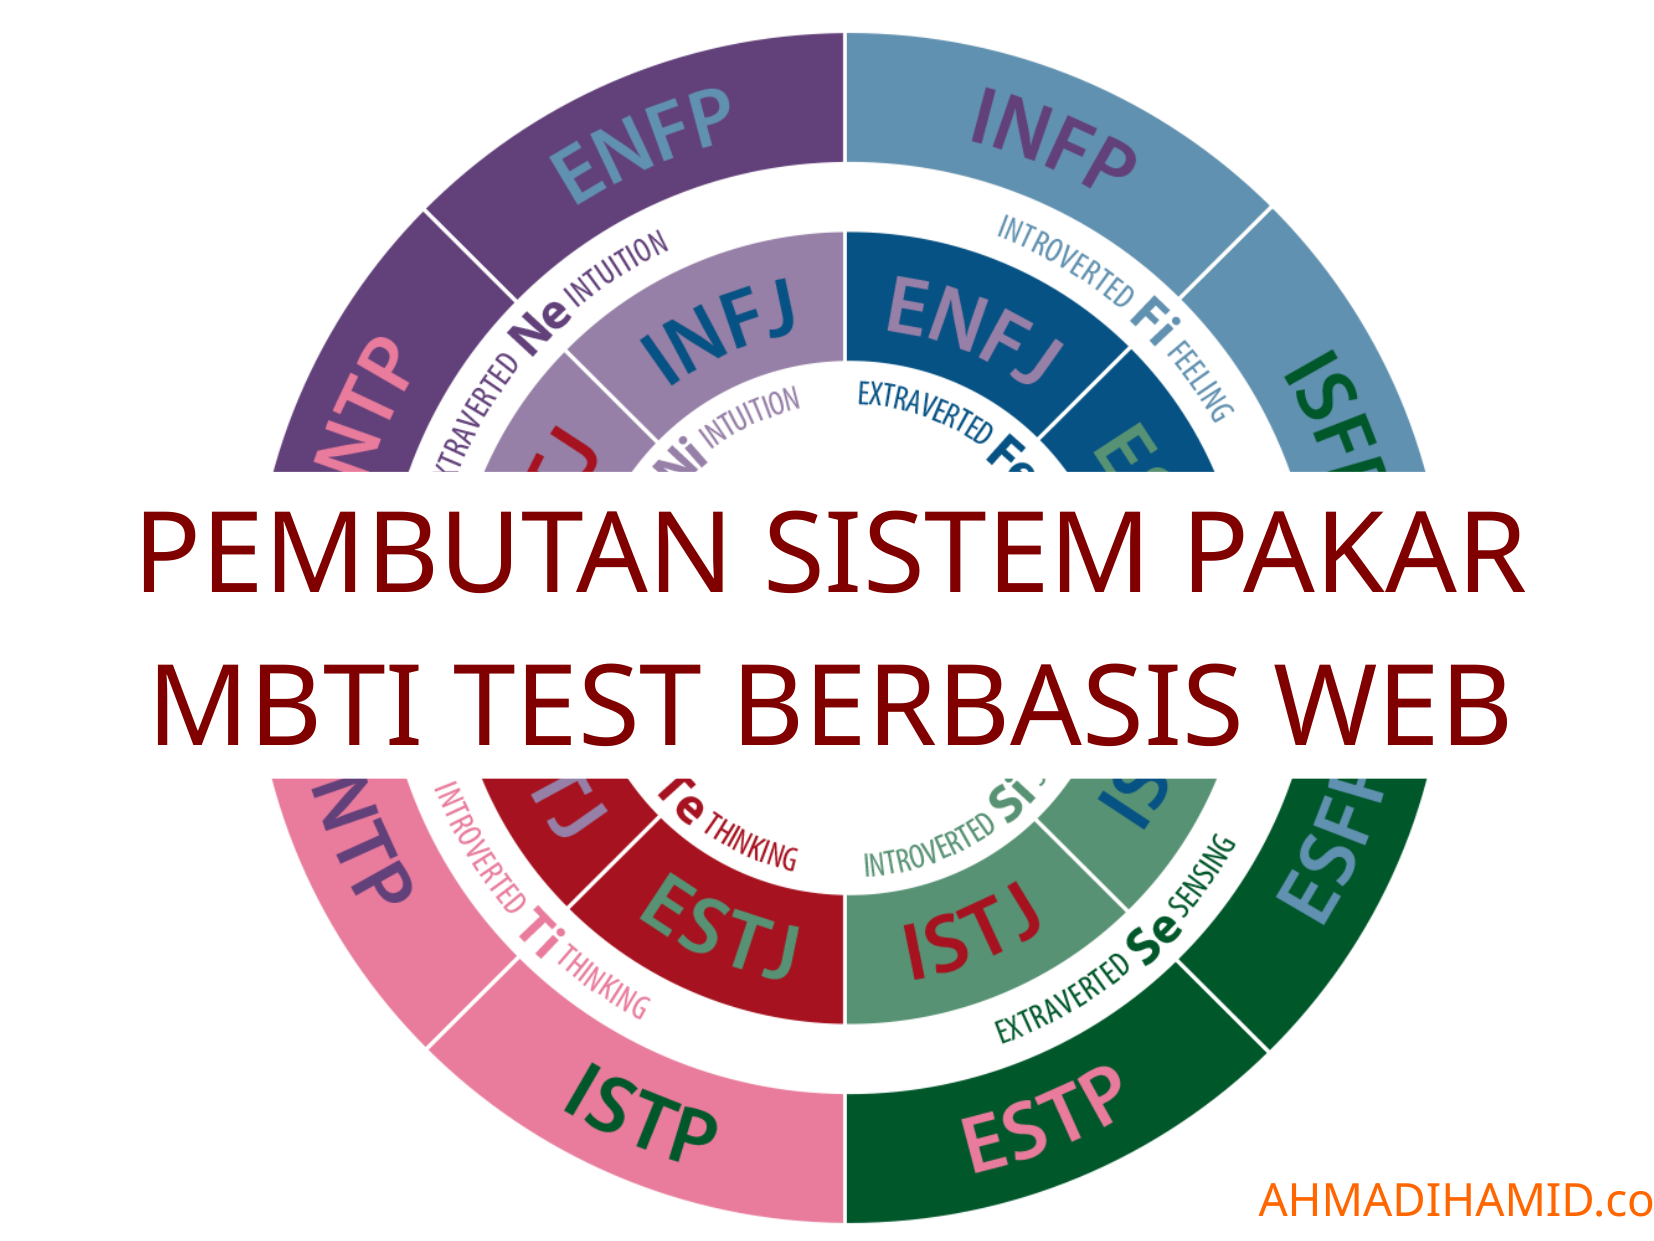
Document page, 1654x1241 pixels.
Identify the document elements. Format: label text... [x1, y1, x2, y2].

picture [229, 779, 1470, 1241]
picture [229, 7, 1470, 471]
text_box AHMADIHAMID.com [1243, 1160, 1646, 1235]
title PEMBUTAN SISTEM PAKAR MBTI TEST BERBASIS WEB [86, 500, 1576, 751]
